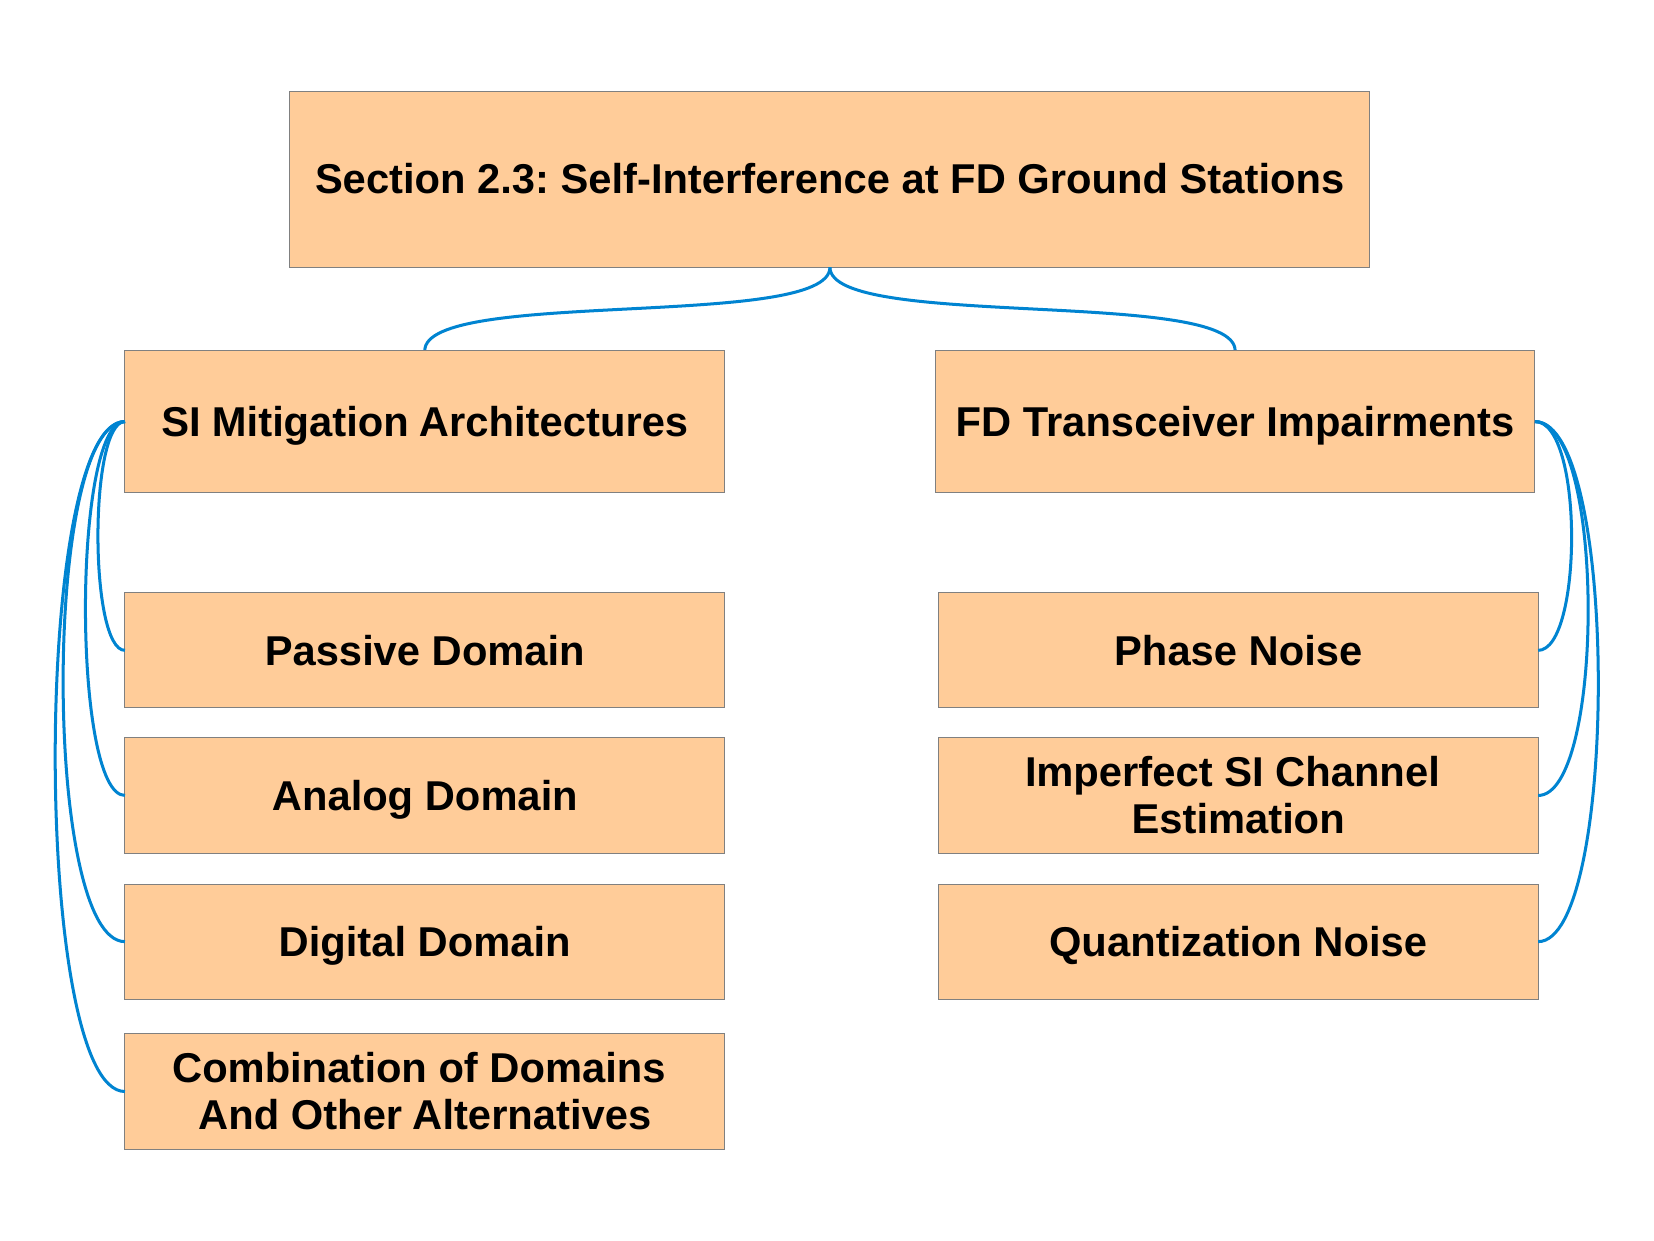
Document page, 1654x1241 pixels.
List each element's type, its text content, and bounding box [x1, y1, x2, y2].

text_box Passive Domain [124, 592, 725, 708]
text_box SI Mitigation Architectures [124, 350, 725, 493]
text_box Imperfect SI Channel Estimation [938, 737, 1539, 854]
text_box Section 2.3: Self-Interference at FD Ground Stations [289, 91, 1370, 268]
text_box Quantization Noise [938, 884, 1539, 1000]
text_box Analog Domain [124, 737, 725, 854]
text_box Combination of Domains And Other Alternatives [124, 1033, 725, 1150]
text_box FD Transceiver Impairments [935, 350, 1535, 493]
text_box Phase Noise [938, 592, 1539, 708]
text_box Digital Domain [124, 884, 725, 1000]
